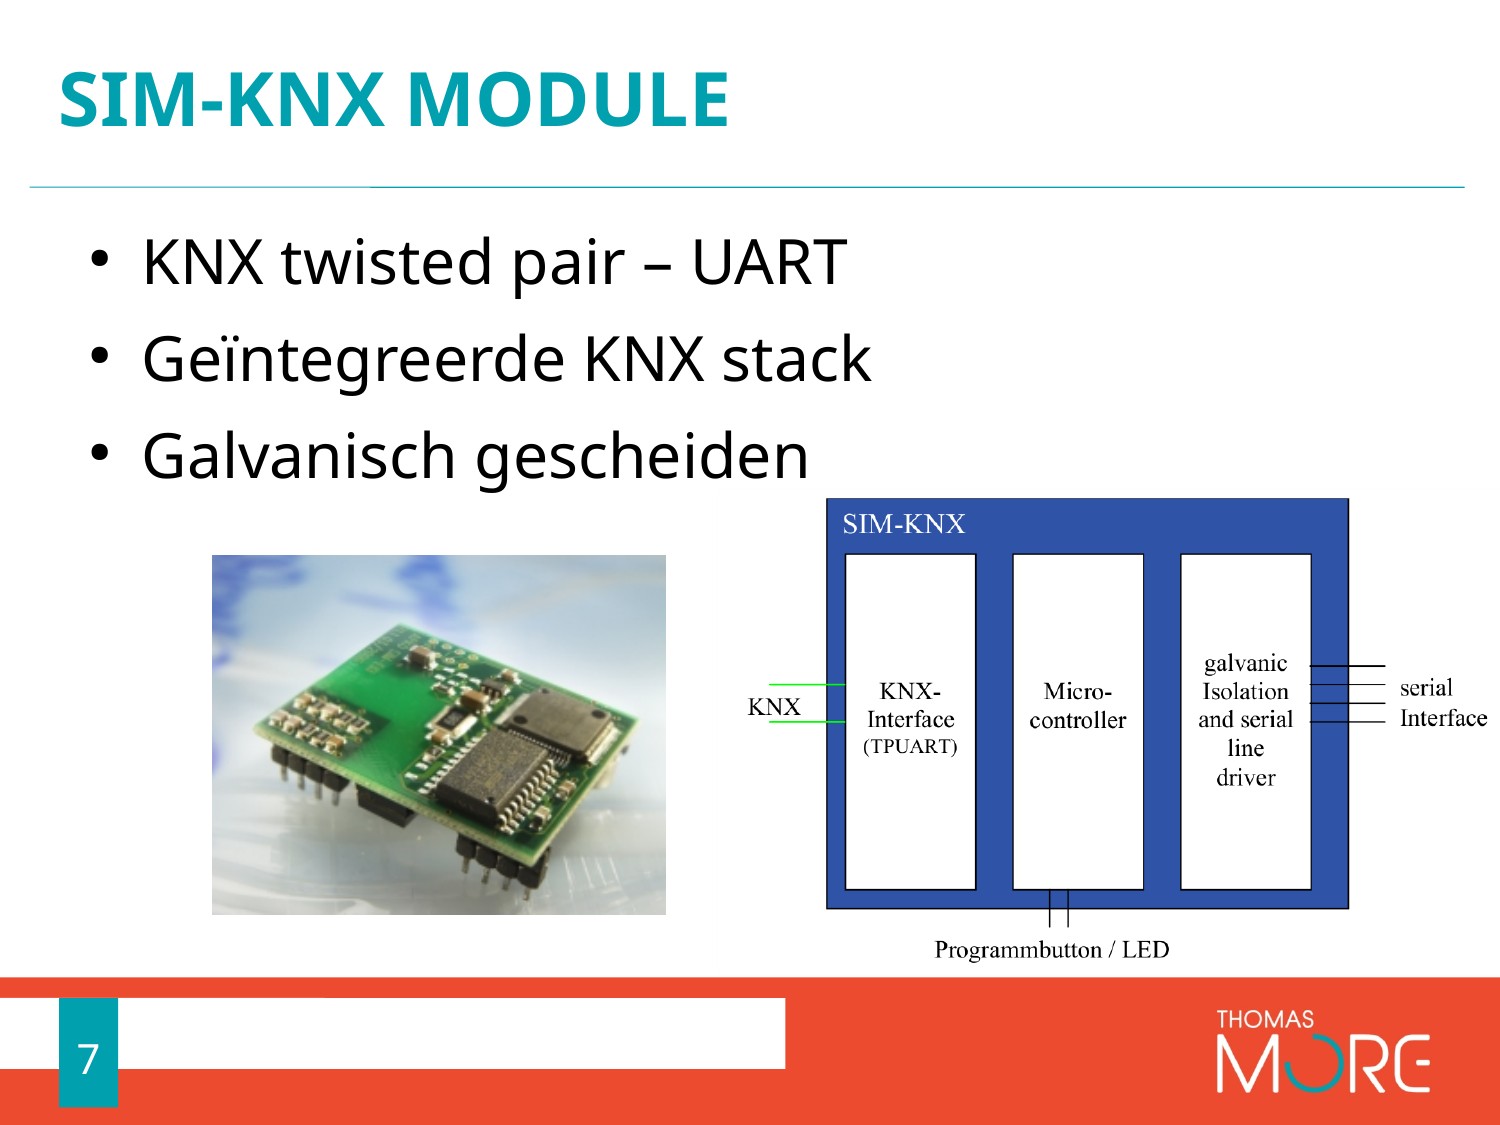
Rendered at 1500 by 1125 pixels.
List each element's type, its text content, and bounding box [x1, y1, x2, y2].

picture [717, 488, 1500, 975]
picture [1187, 980, 1459, 1122]
slide_number <number> [59, 998, 119, 1108]
list KNX twisted pair – UART Geïntegreerde KNX stack Galvanisch gescheiden [0, 188, 1500, 916]
footer [123, 998, 786, 1069]
picture [212, 555, 666, 915]
title SIM-KNX module [0, 0, 1500, 188]
